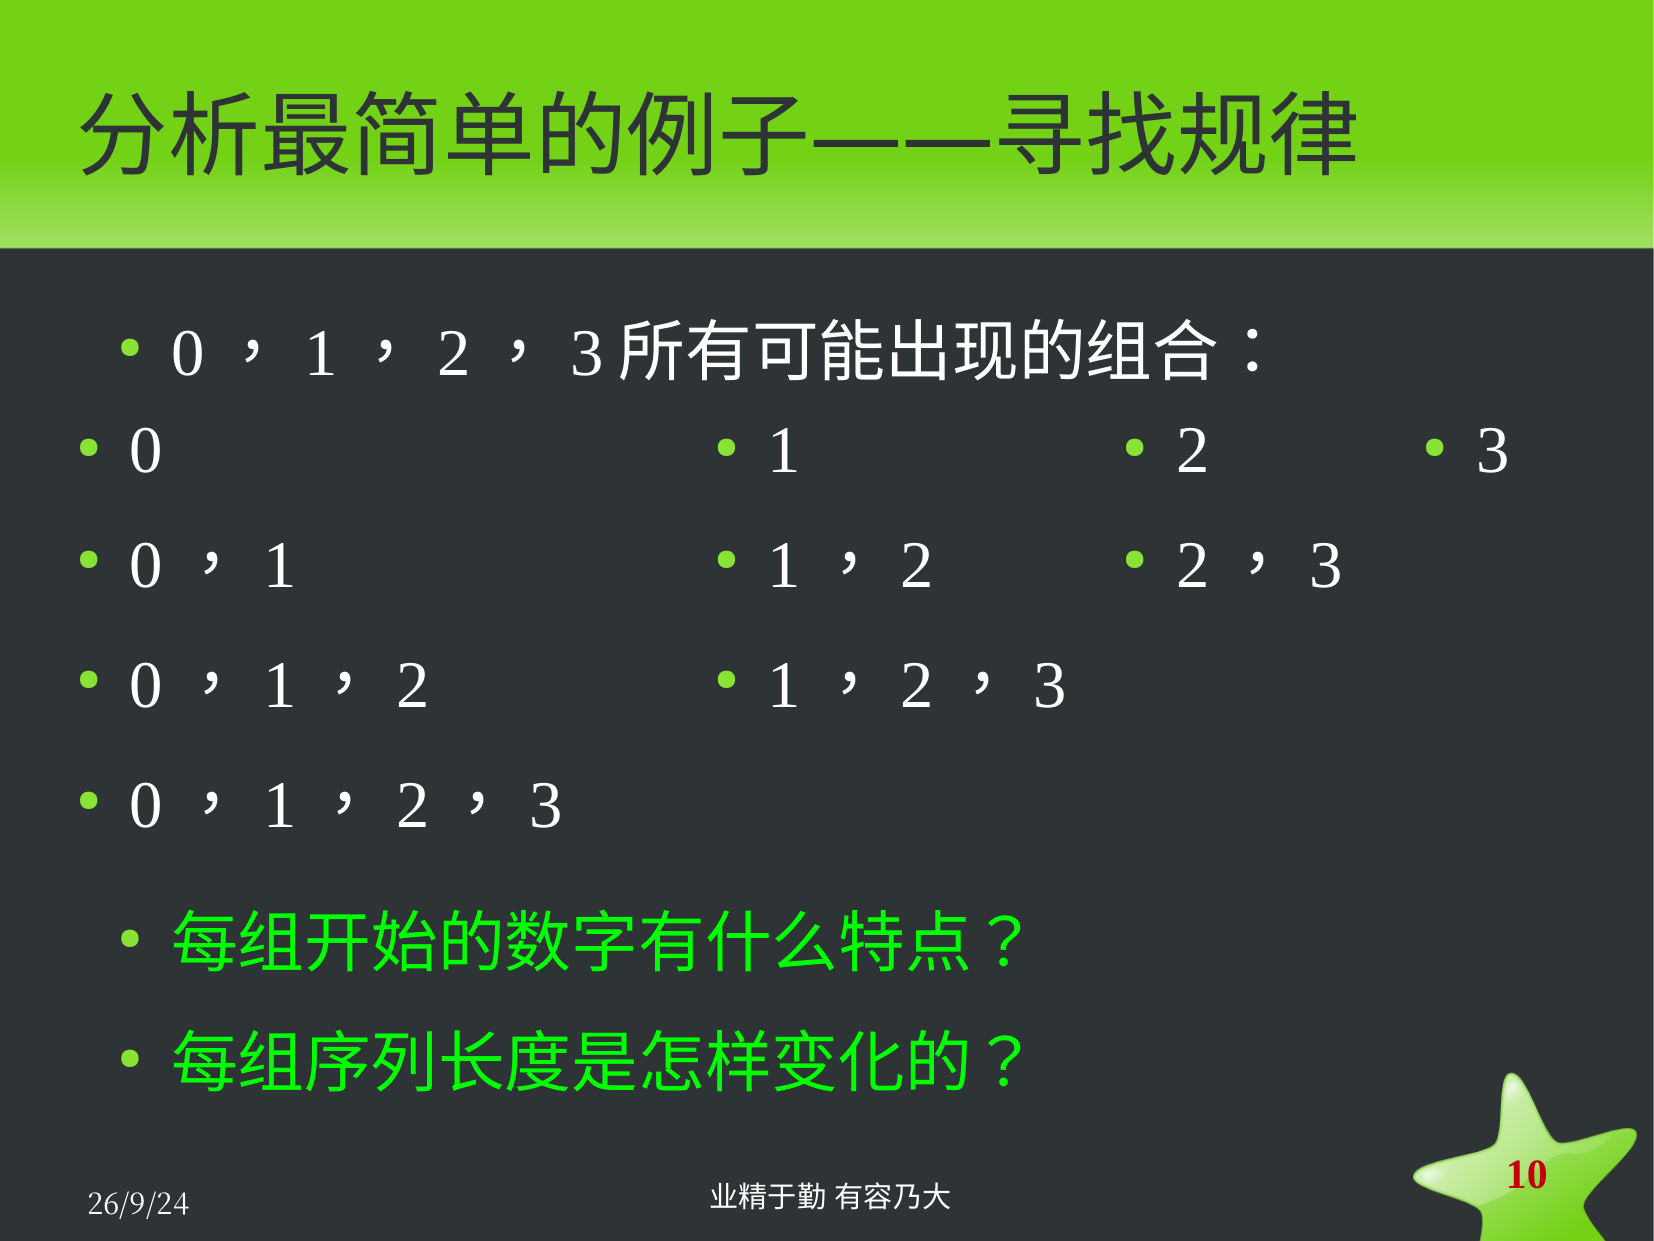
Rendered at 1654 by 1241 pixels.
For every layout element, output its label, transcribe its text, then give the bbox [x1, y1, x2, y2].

list 3 [1387, 412, 1572, 1118]
title 分析最简单的例子——寻找规律 [76, 29, 1565, 237]
list 0，1，2，3所有可能出现的组合： [82, 304, 1571, 413]
picture [0, 0, 1654, 1241]
list 2 2，3 [1087, 412, 1366, 894]
list 每组开始的数字有什么特点？ 每组序列长度是怎样变化的？ [82, 894, 1571, 1126]
list 0 0，1 0，1，2 0，1，2，3 [41, 412, 638, 1118]
list 1 1，2 1，2，3 [679, 412, 1070, 894]
